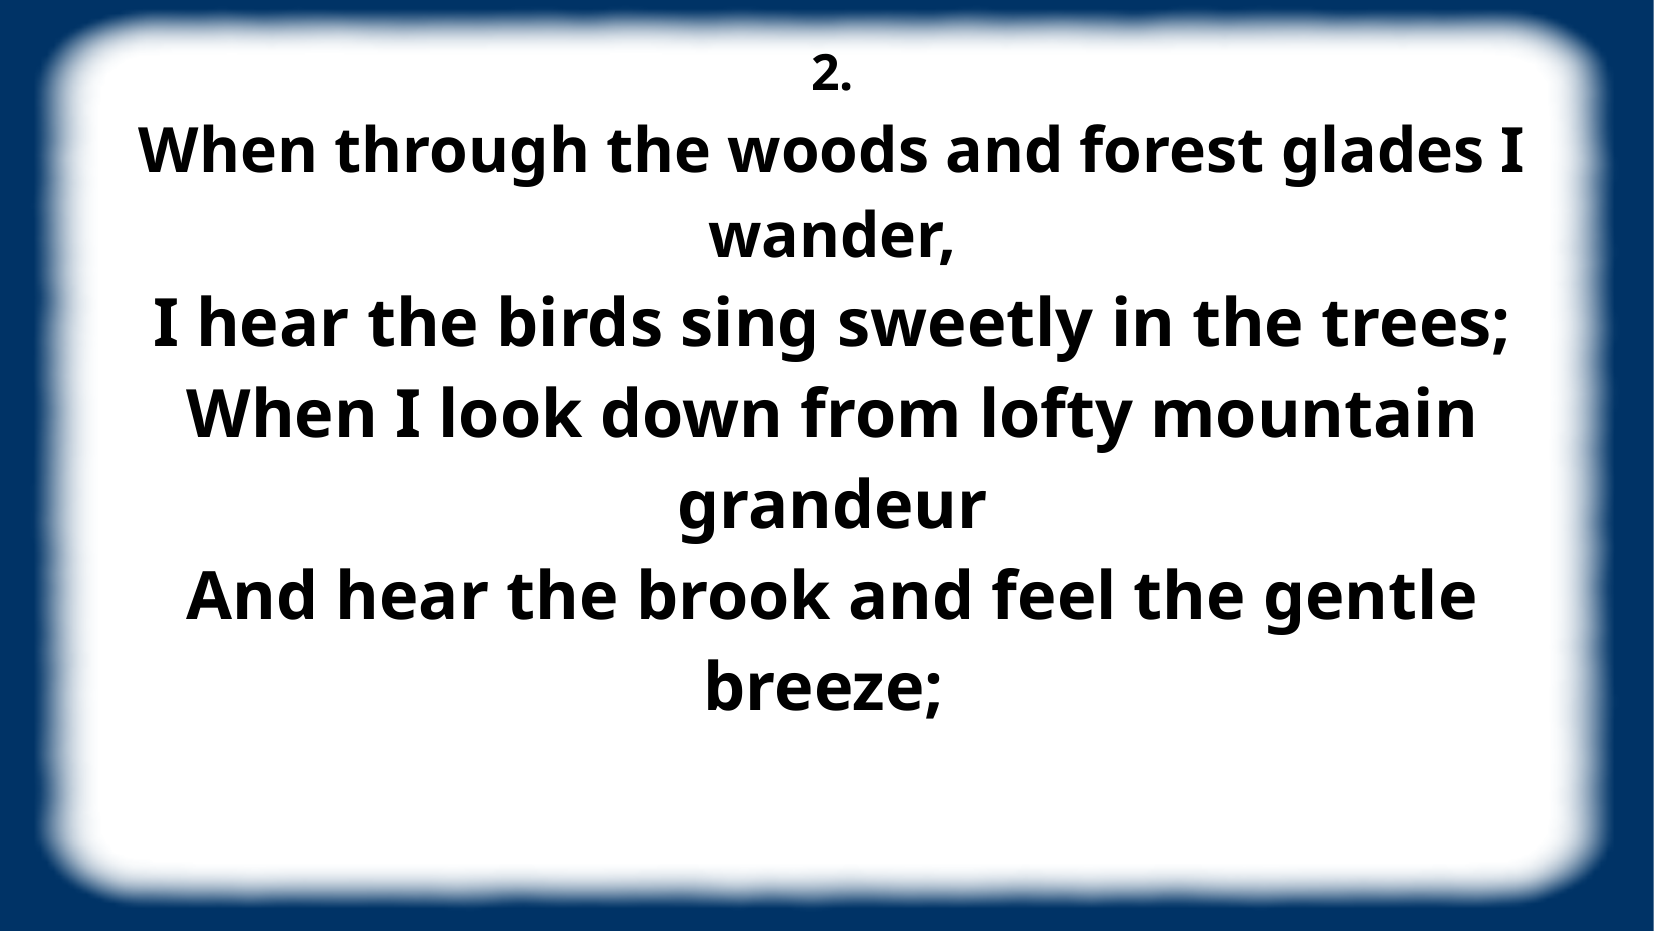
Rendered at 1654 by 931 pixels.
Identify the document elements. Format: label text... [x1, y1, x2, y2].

text_box 2. When through the woods and forest glades I wander, I hear the birds sing sweetly in the trees; When I look down from lofty mountain grandeur And hear the brook and feel the gentle breeze; [60, 30, 1606, 571]
picture [0, 0, 1654, 931]
